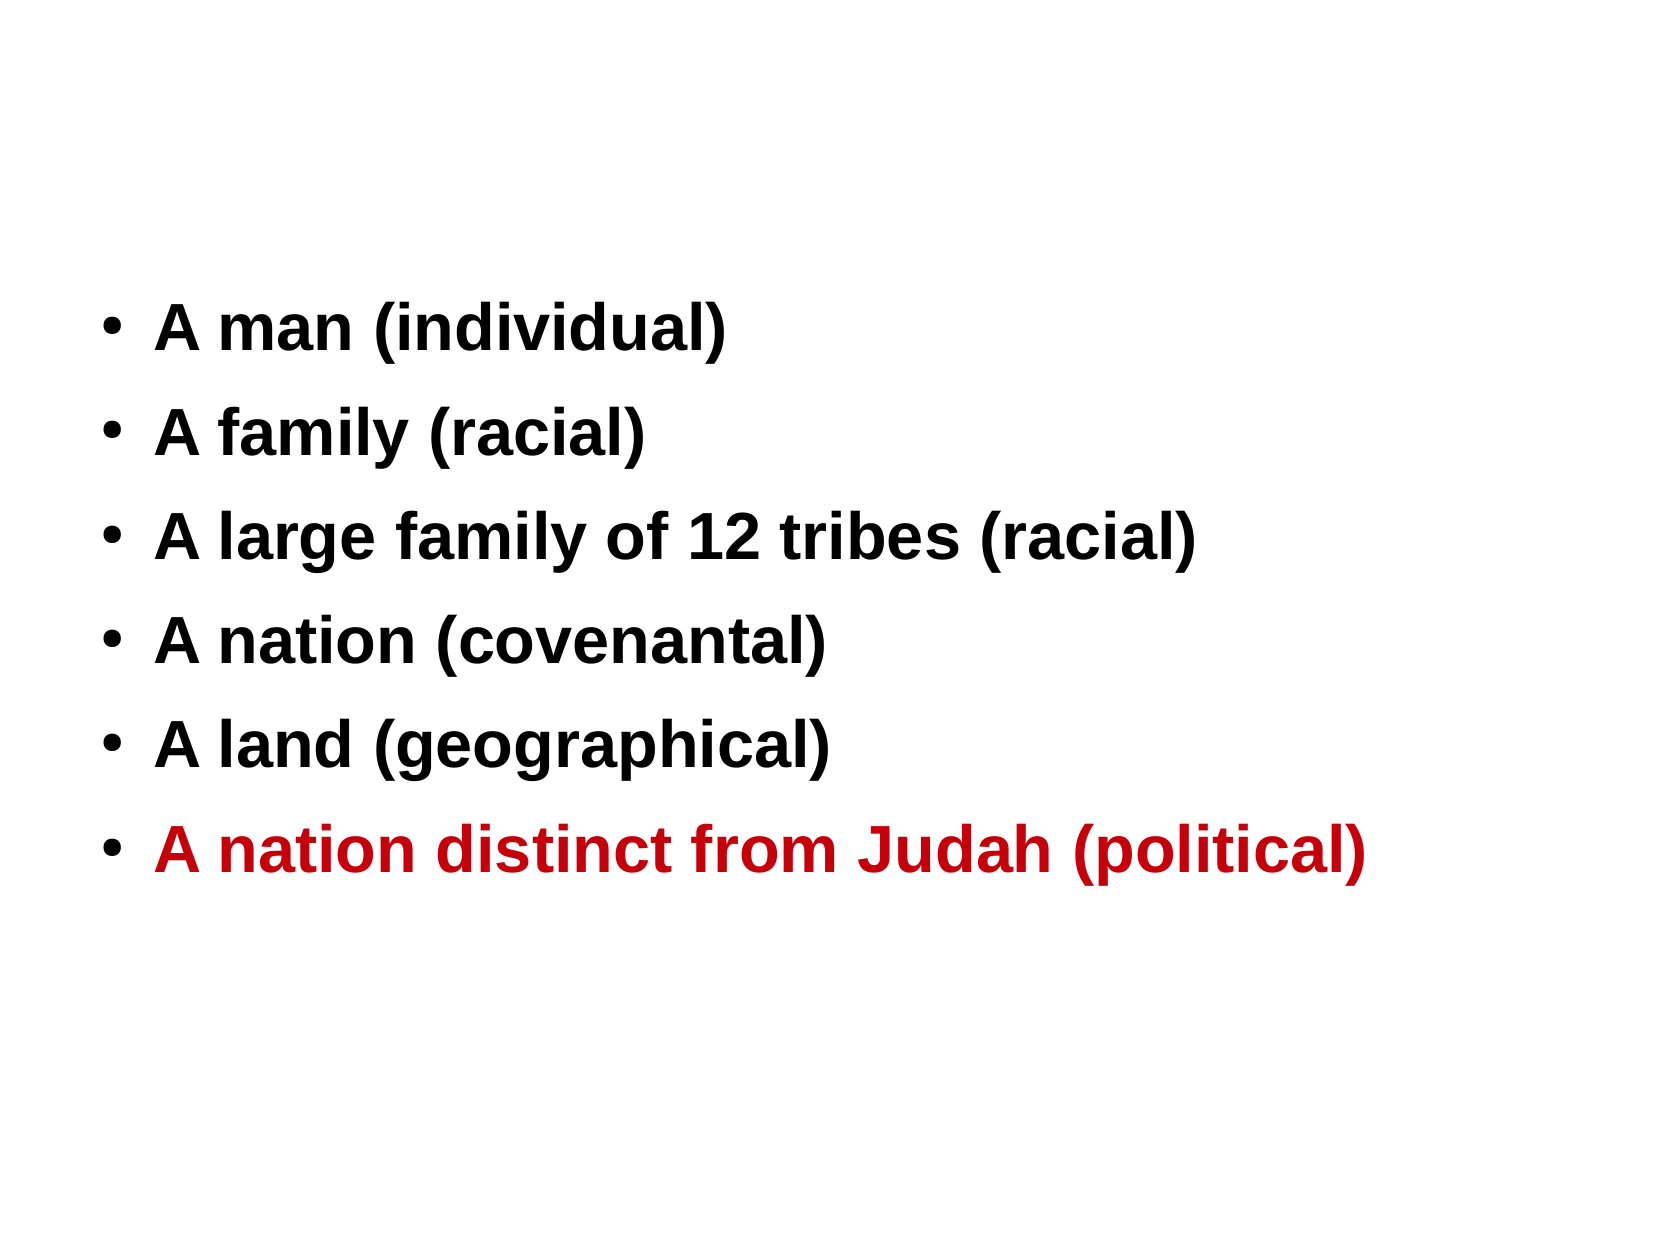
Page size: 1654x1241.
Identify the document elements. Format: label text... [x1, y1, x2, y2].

list A man (individual) A family (racial) A large family of 12 tribes (racial) A nation (covenantal) A land (geographical) A nation distinct from Judah (political) [82, 290, 1571, 1109]
